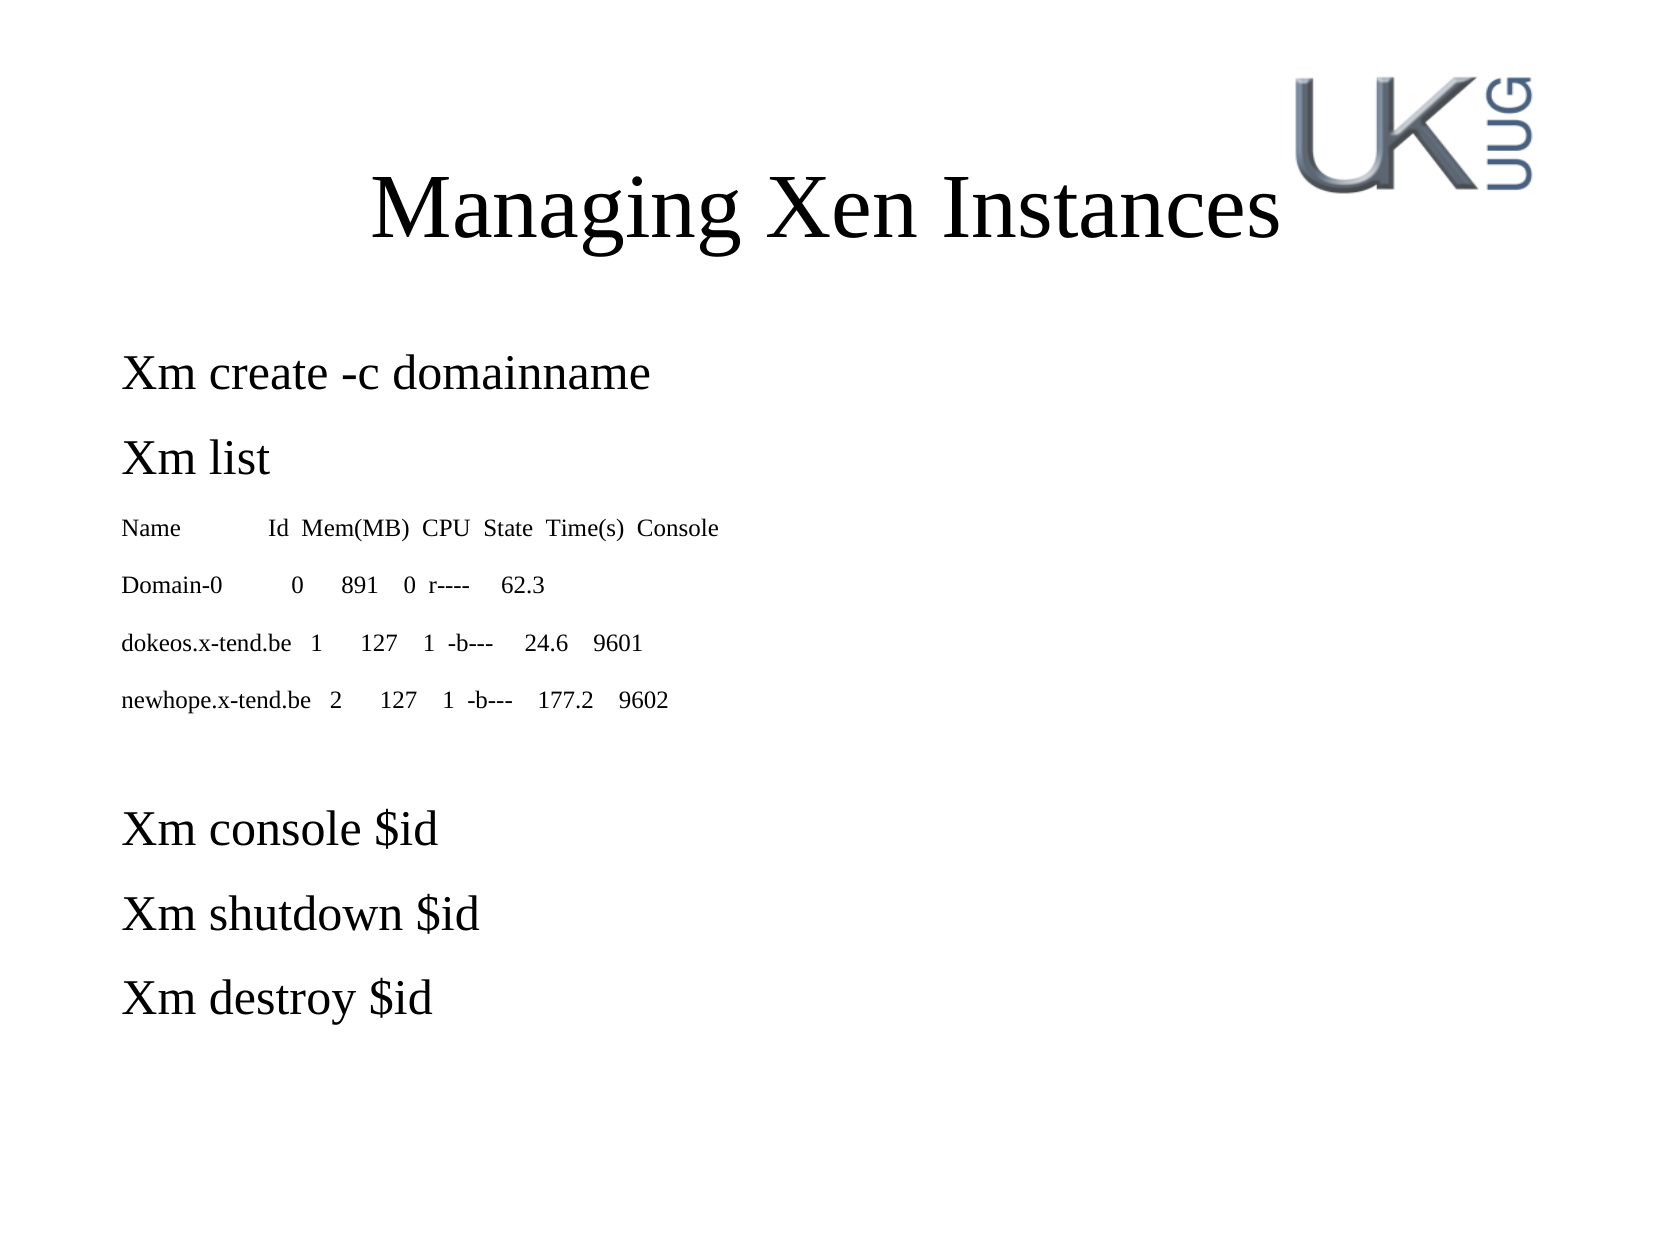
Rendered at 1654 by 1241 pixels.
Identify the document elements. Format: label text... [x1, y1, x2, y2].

list Xm create -c domainname Xm list Name Id Mem(MB) CPU State Time(s) Console Domain-0 0 891 0 r---- 62.3 dokeos.x-tend.be 1 127 1 -b--- 24.6 9601 newhope.x-tend.be 2 127 1 -b--- 177.2 9602 Xm console $id Xm shutdown $id Xm destroy $id [121, 344, 1534, 1131]
title Managing Xen Instances [121, 102, 1534, 311]
picture [1289, 74, 1538, 196]
